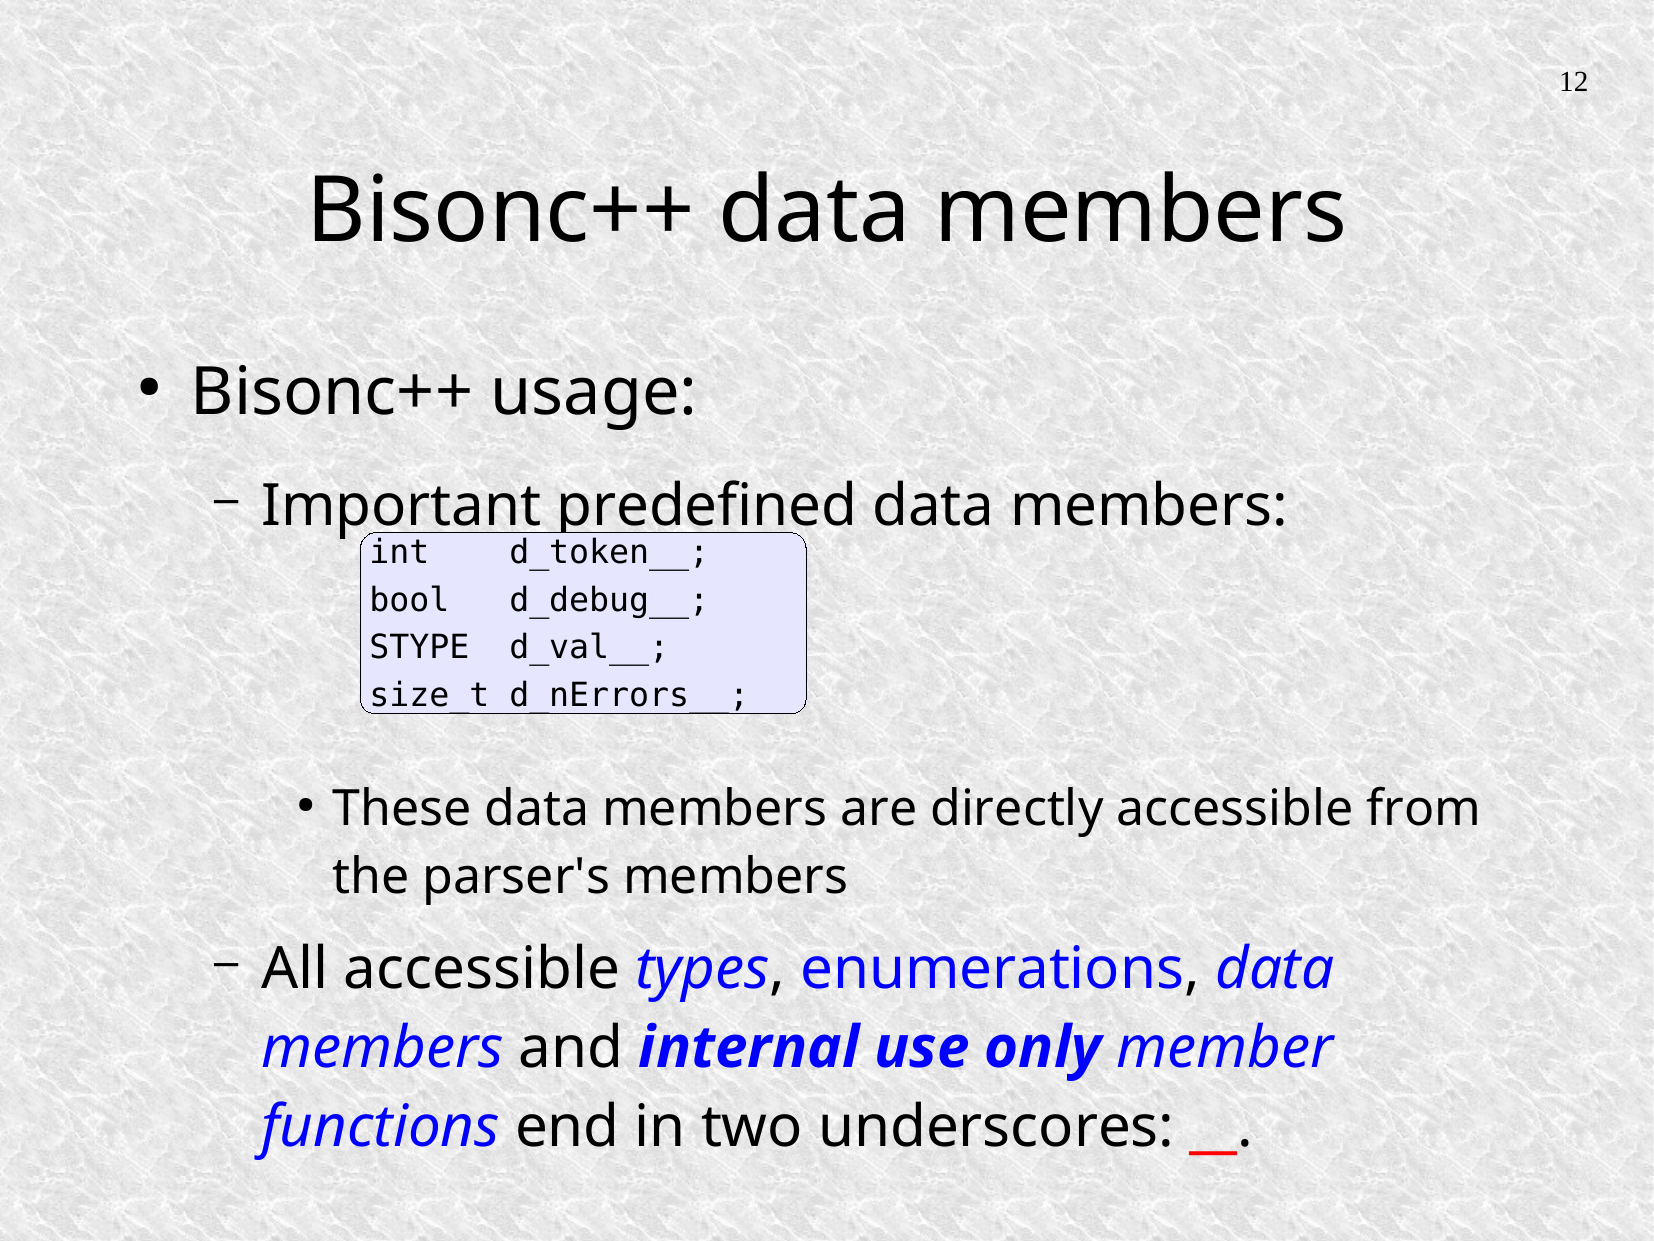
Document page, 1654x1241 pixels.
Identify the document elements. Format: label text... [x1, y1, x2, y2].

text_box int d_token__; bool d_debug__; STYPE d_val__; size_t d_nErrors__; [360, 532, 807, 714]
picture [0, 0, 1654, 1241]
title Bisonc++ data members [121, 102, 1534, 311]
list Bisonc++ usage: Important predefined data members: These data members are directly accessible from the parser's members All accessible types, enumerations, data members and internal use only member functions end in two underscores: __. [119, 342, 1532, 1125]
